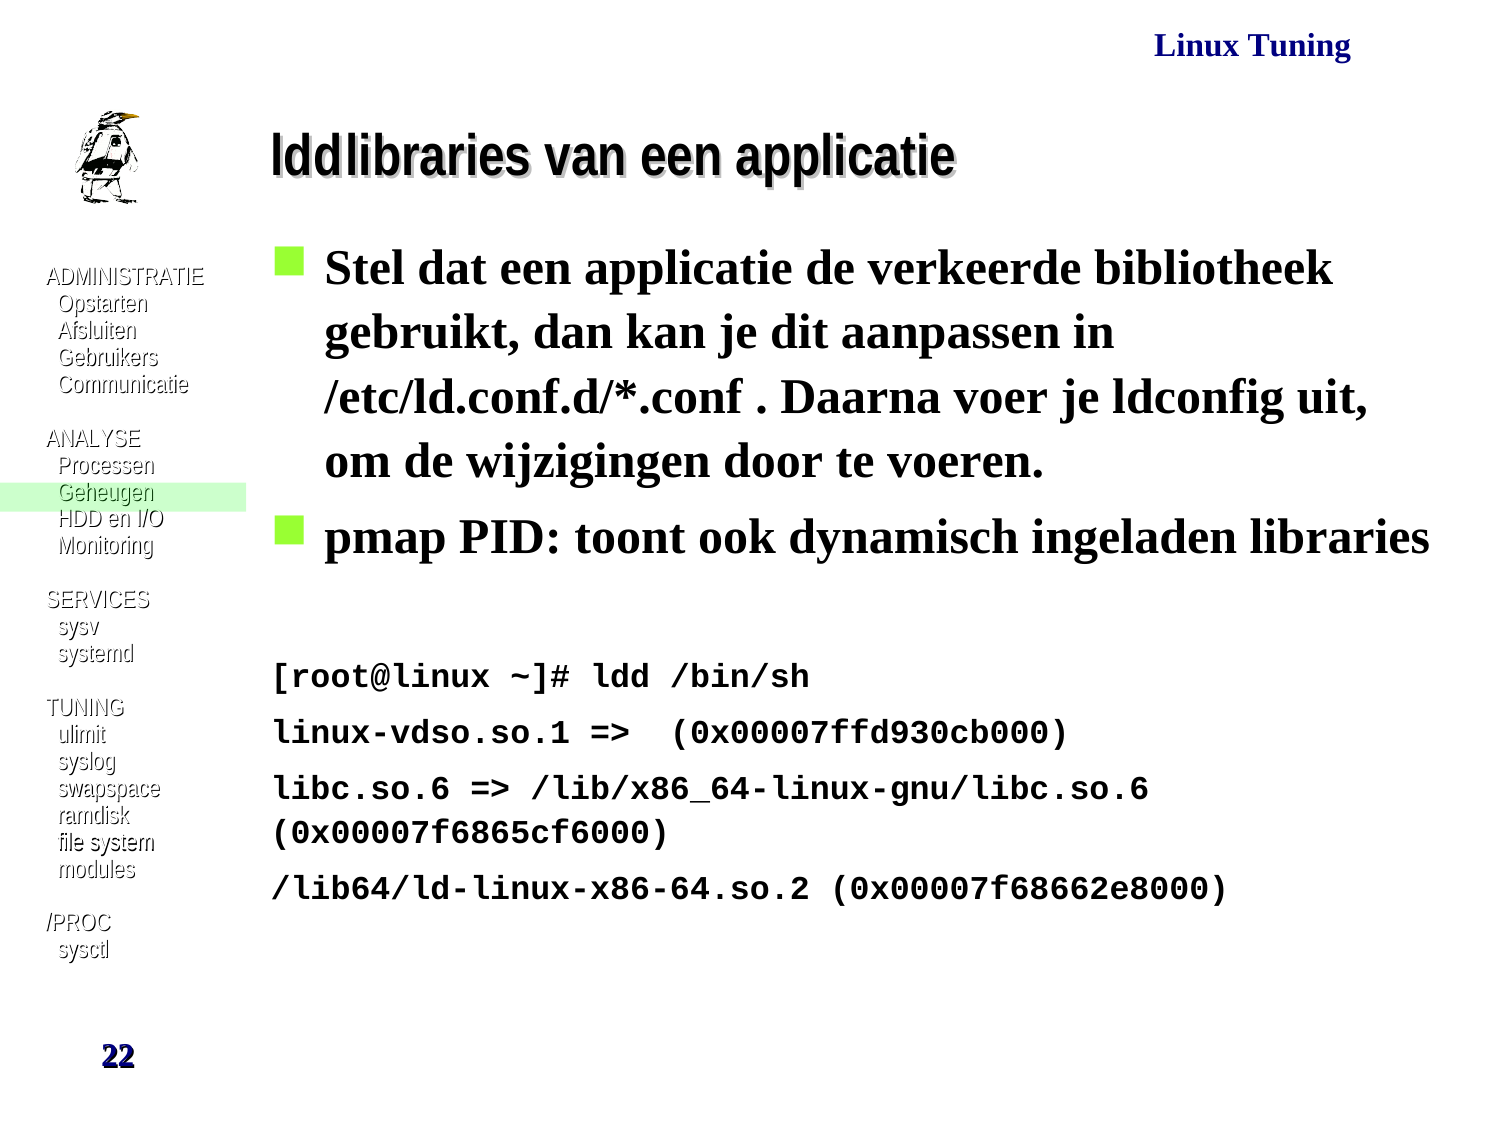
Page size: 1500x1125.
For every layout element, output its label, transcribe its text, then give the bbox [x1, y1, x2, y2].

picture [57, 105, 143, 206]
title ldd libraries van een applicatie [270, 41, 1500, 250]
text_box [0, 482, 247, 512]
list Stel dat een applicatie de verkeerde bibliotheek gebruikt, dan kan je dit aanpassen in /etc/ld.conf.d/*.conf . Daarna voer je ldconfig uit, om de wijzigingen door te voeren. pmap PID: toont ook dynamisch ingeladen libraries [root@linux ~]# ldd /bin/sh linux-vdso.so.1 => (0x00007ffd930cb000) libc.so.6 => /lib/x86_64-linux-gnu/libc.so.6 (0x00007f6865cf6000) /lib64/ld-linux-x86-64.so.2 (0x00007f68662e8000) [270, 231, 1492, 1015]
